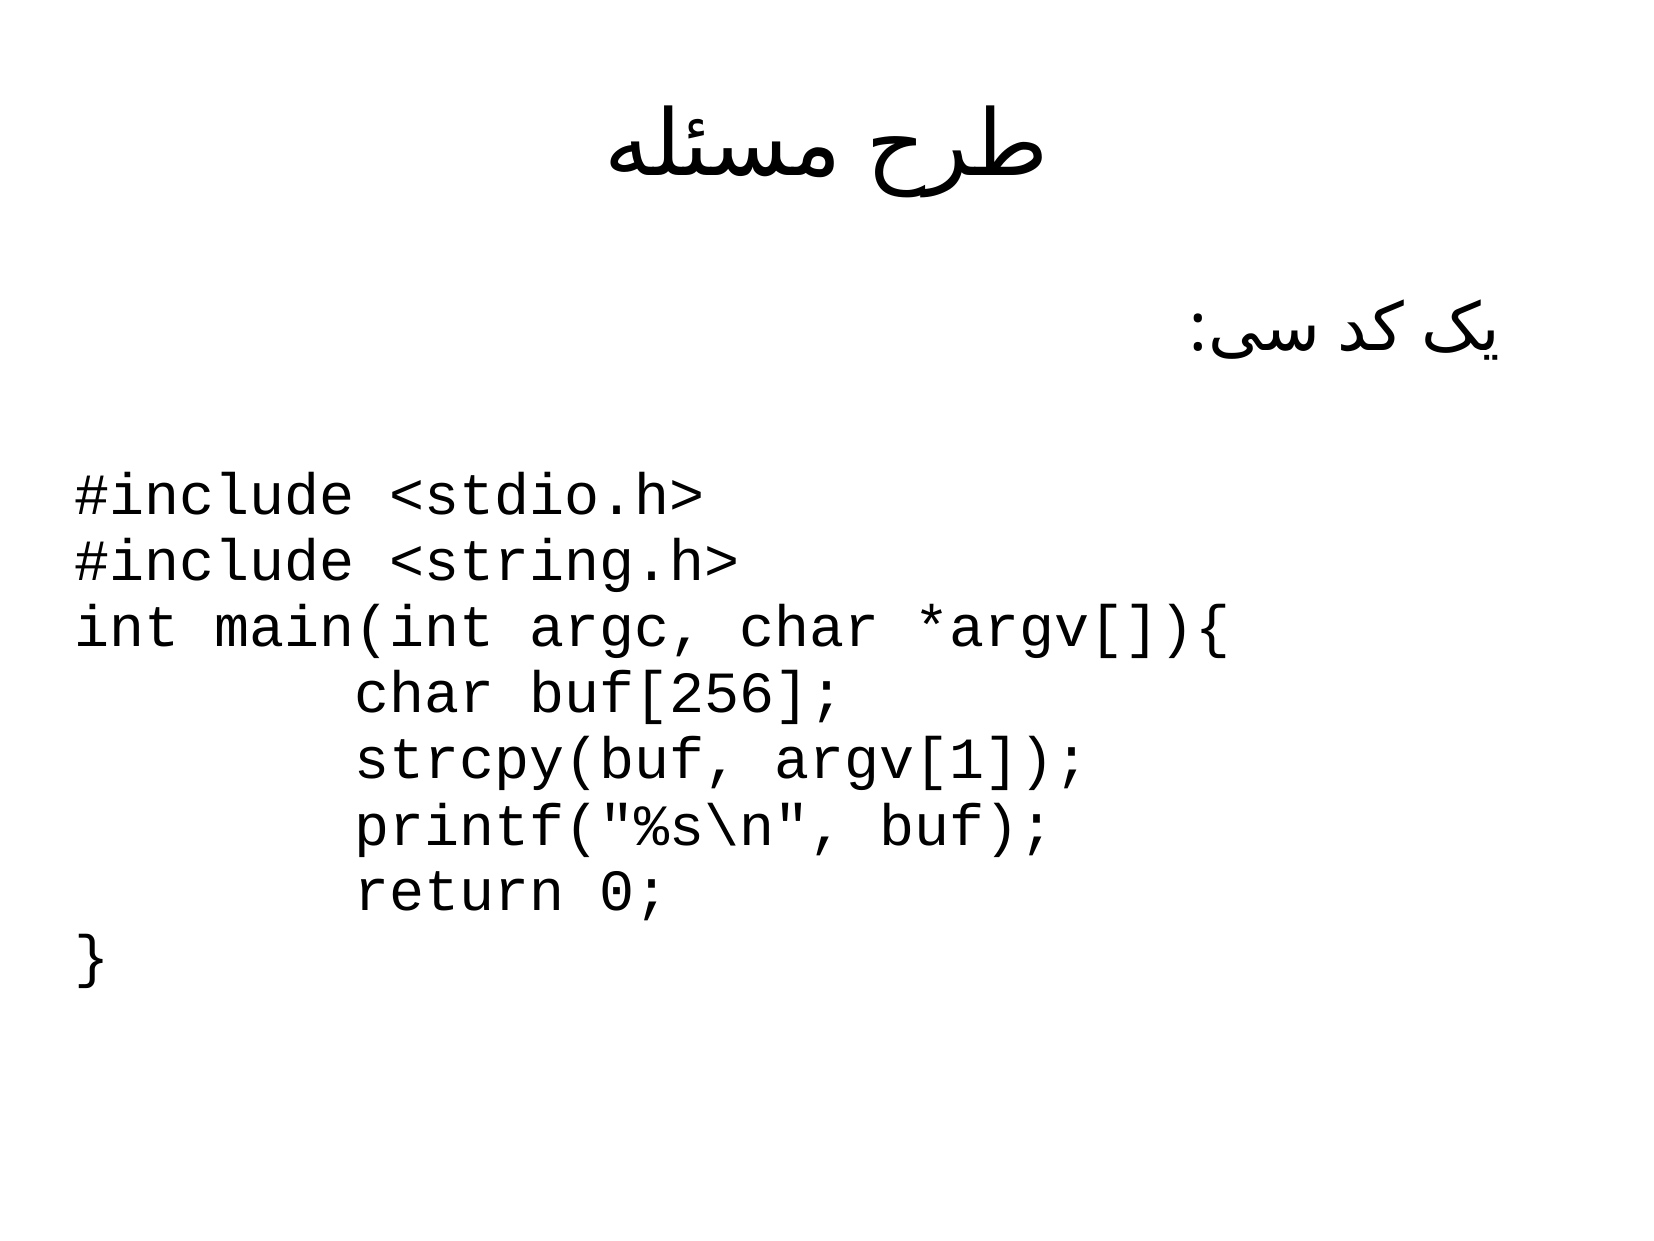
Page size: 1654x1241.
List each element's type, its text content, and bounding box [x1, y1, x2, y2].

list یک کد سی: [82, 290, 1571, 406]
text_box #include <stdio.h> #include <string.h> int main(int argc, char *argv[]){ char buf[256]; strcpy(buf, argv[1]); printf("%s\n", buf); return 0; } [60, 458, 1501, 1201]
title طرح مسئله [82, 49, 1571, 257]
